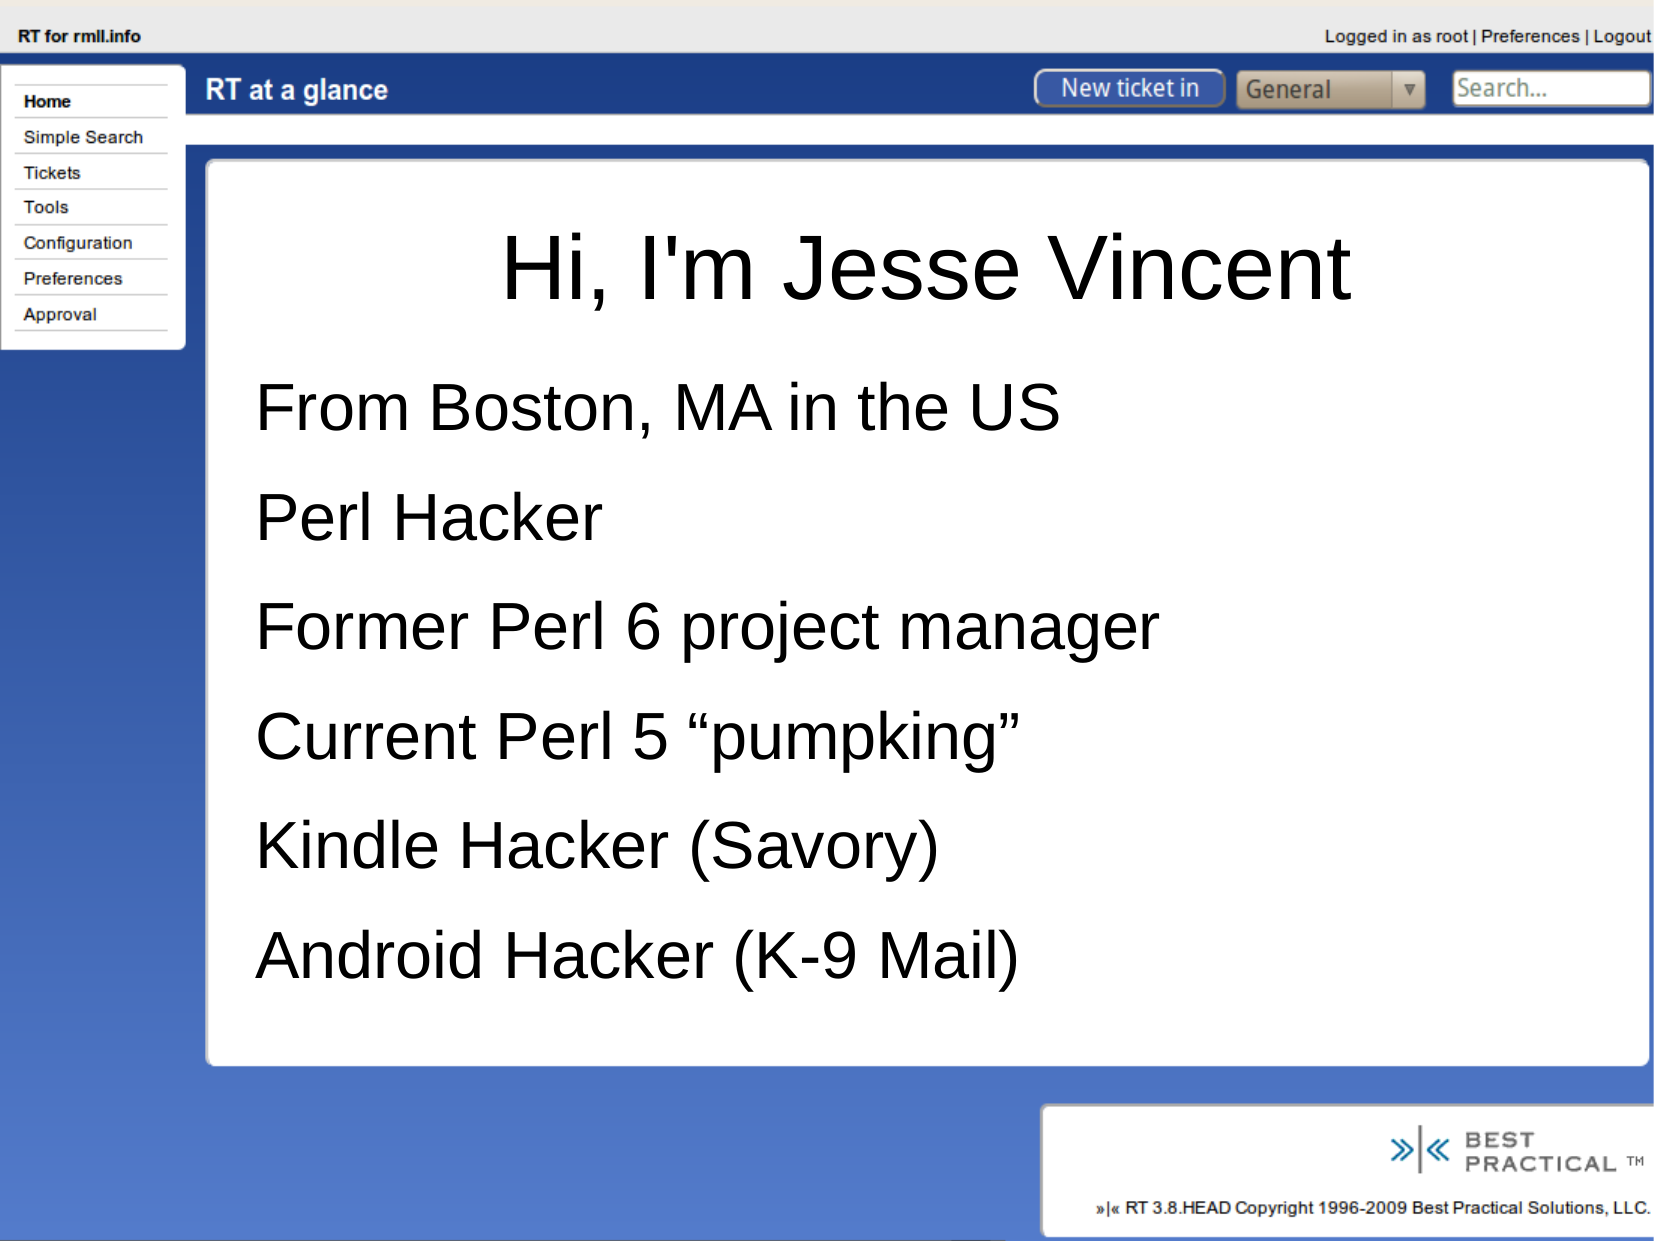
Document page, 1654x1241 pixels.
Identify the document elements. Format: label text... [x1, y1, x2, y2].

picture [468, 0, 1654, 1241]
title Hi, I'm Jesse Vincent [211, 171, 1642, 383]
list From Boston, MA in the US Perl Hacker Former Perl 6 project manager Current Perl 5 “pumpking” Kindle Hacker (Savory) Android Hacker (K-9 Mail) [255, 363, 1540, 1070]
